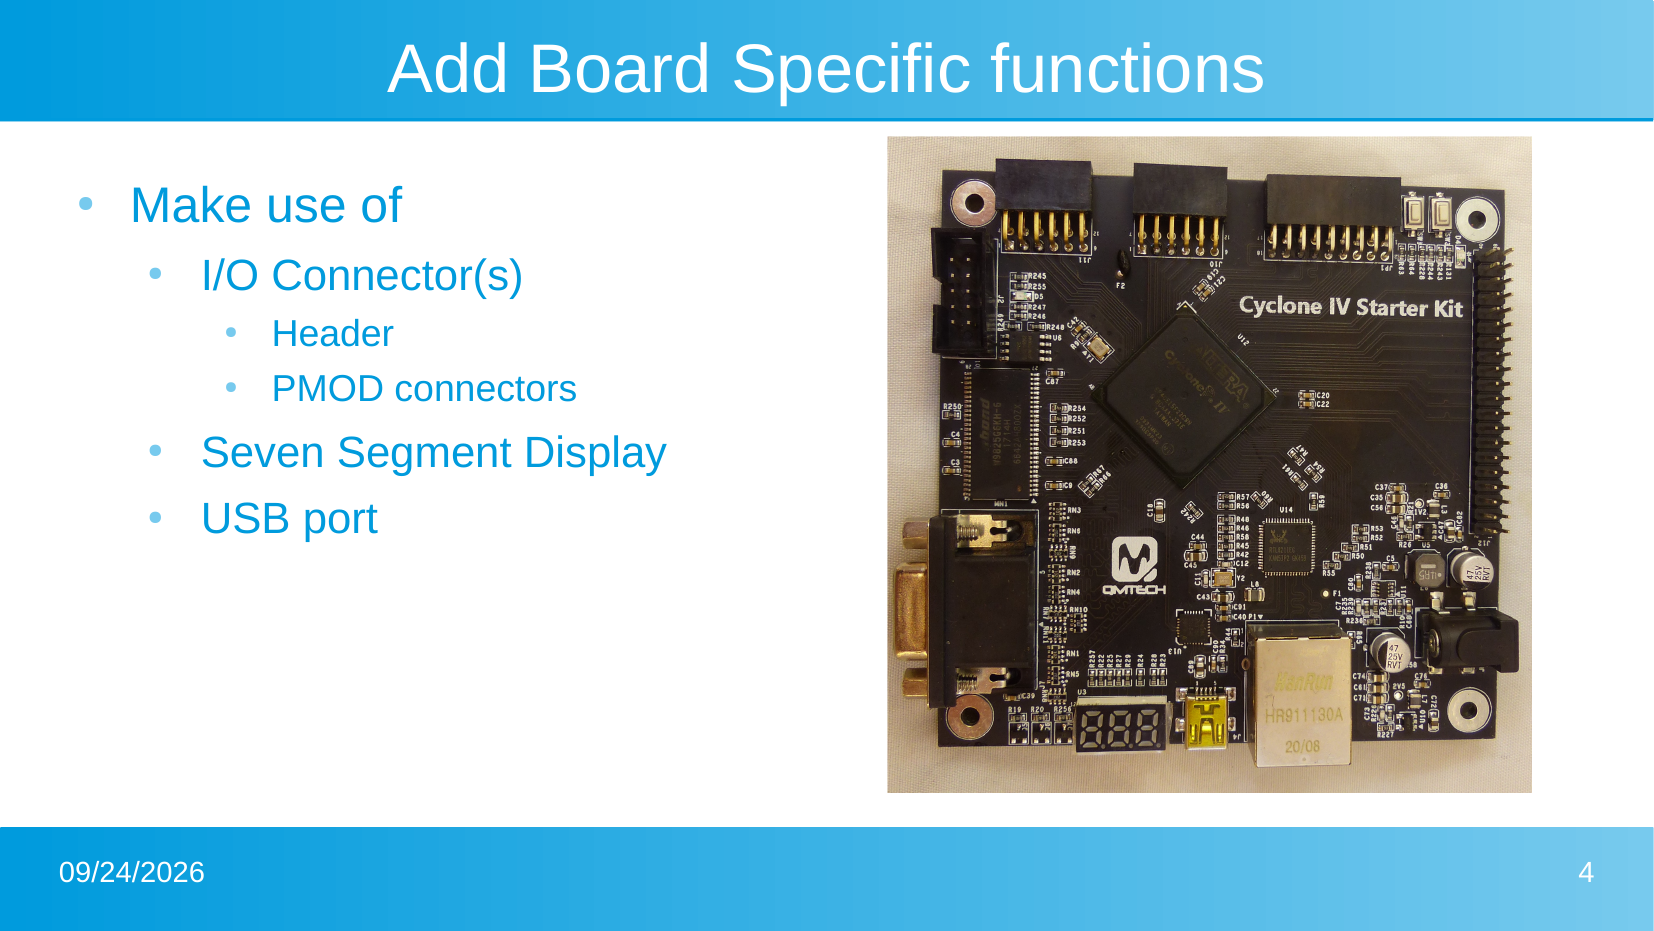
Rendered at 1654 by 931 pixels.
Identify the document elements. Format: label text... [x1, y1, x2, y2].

list Make use of I/O Connector(s) Header PMOD connectors Seven Segment Display USB port [59, 177, 713, 768]
picture [887, 137, 1532, 793]
title Add Board Specific functions [59, 29, 1595, 108]
